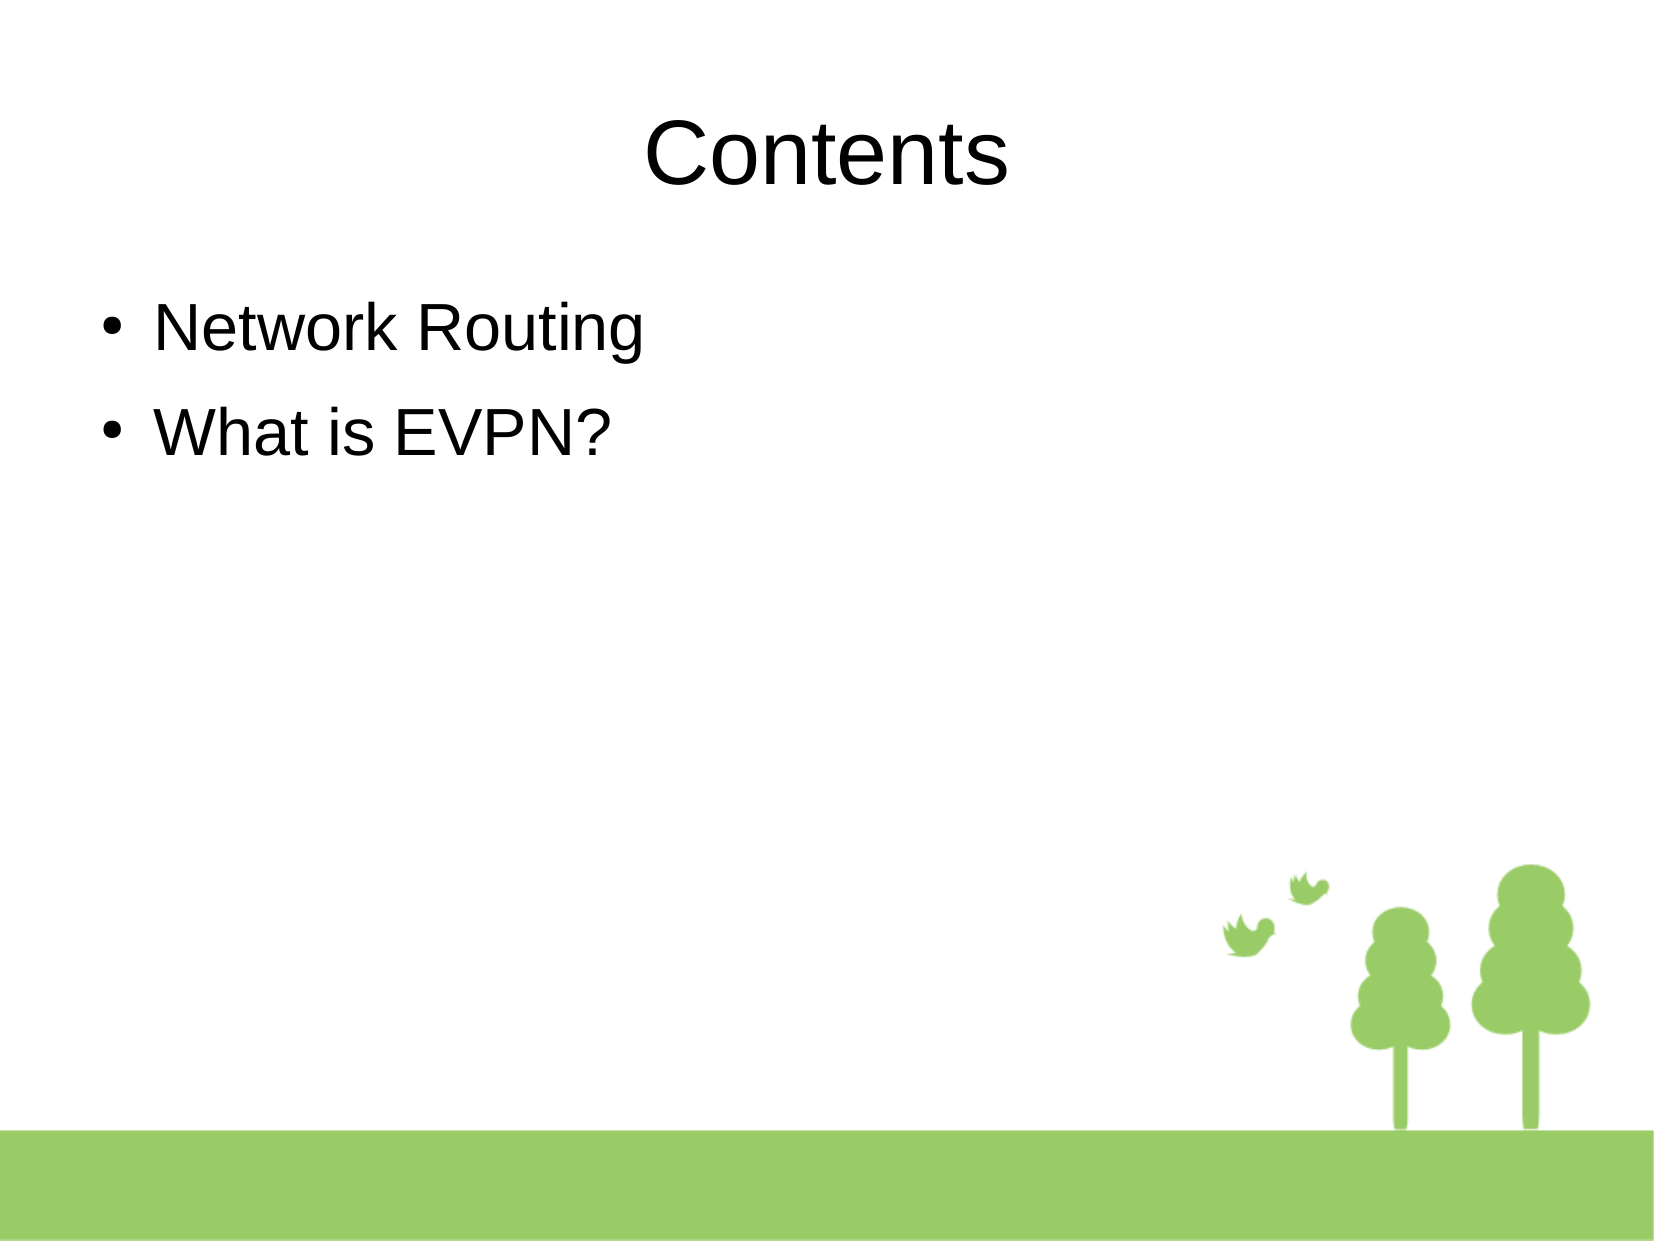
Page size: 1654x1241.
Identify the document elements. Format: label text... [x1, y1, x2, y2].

title Contents [82, 49, 1571, 257]
picture [0, 0, 1654, 1241]
list Network Routing What is EVPN? [82, 290, 1571, 1010]
